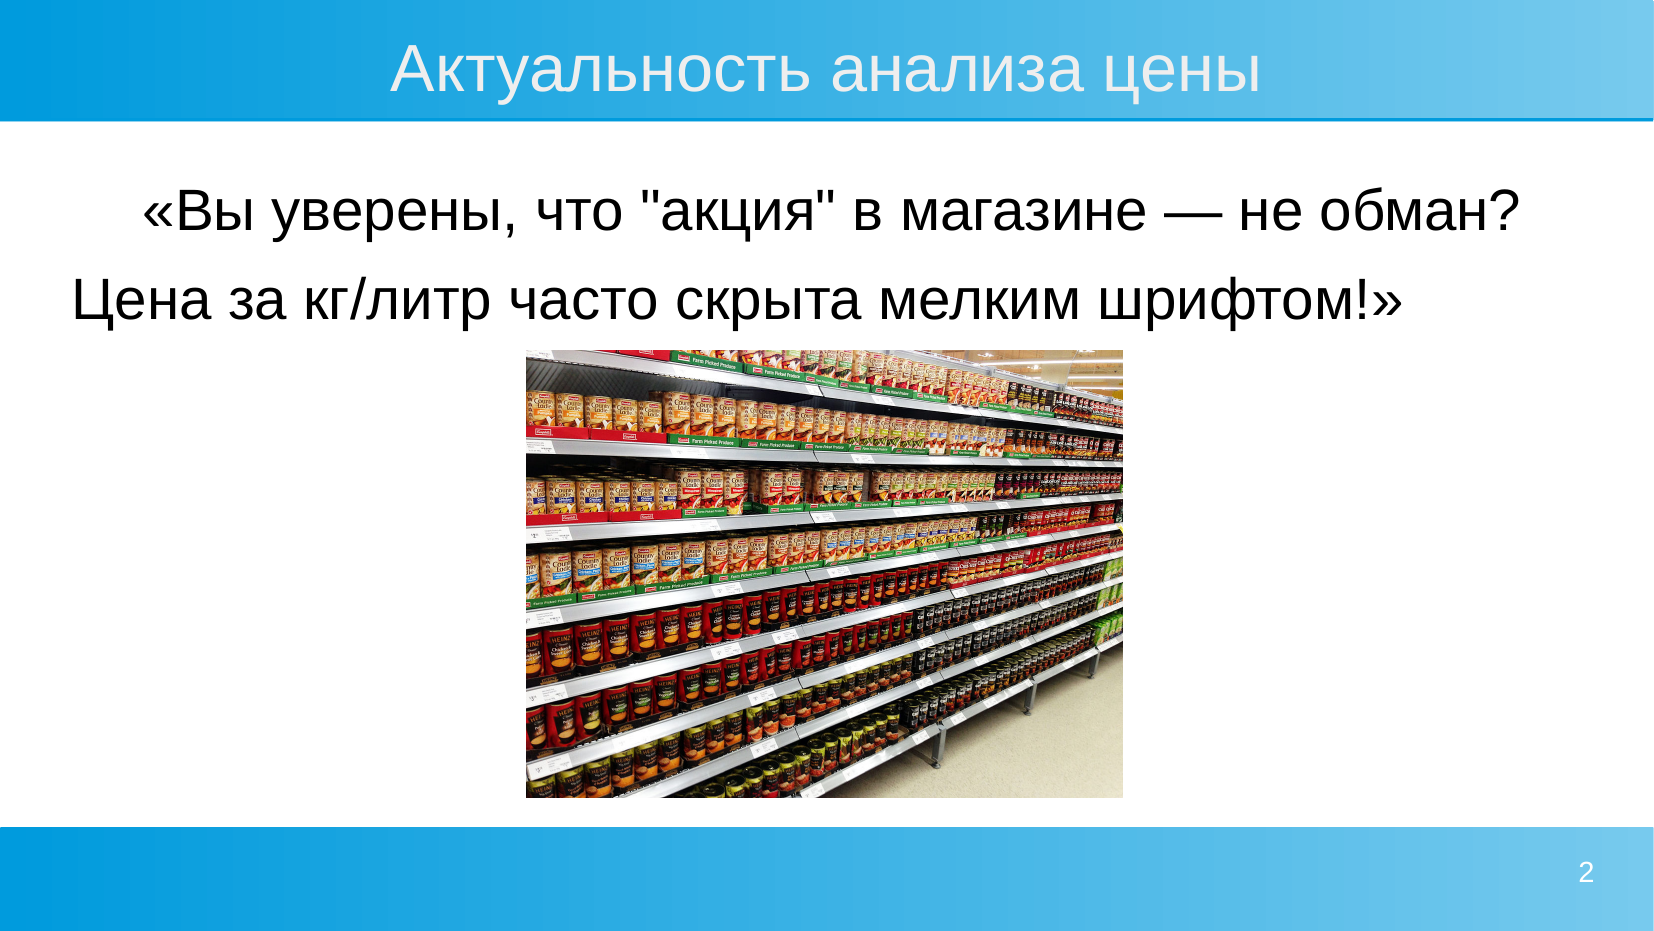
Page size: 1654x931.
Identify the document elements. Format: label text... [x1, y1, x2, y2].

list «Вы уверены, что "акция" в магазине — не обман? Цена за кг/литр часто скрыта мелким шрифтом!» [29, 177, 1565, 827]
title Актуальность анализа цены [59, 29, 1595, 108]
picture [526, 350, 1123, 798]
